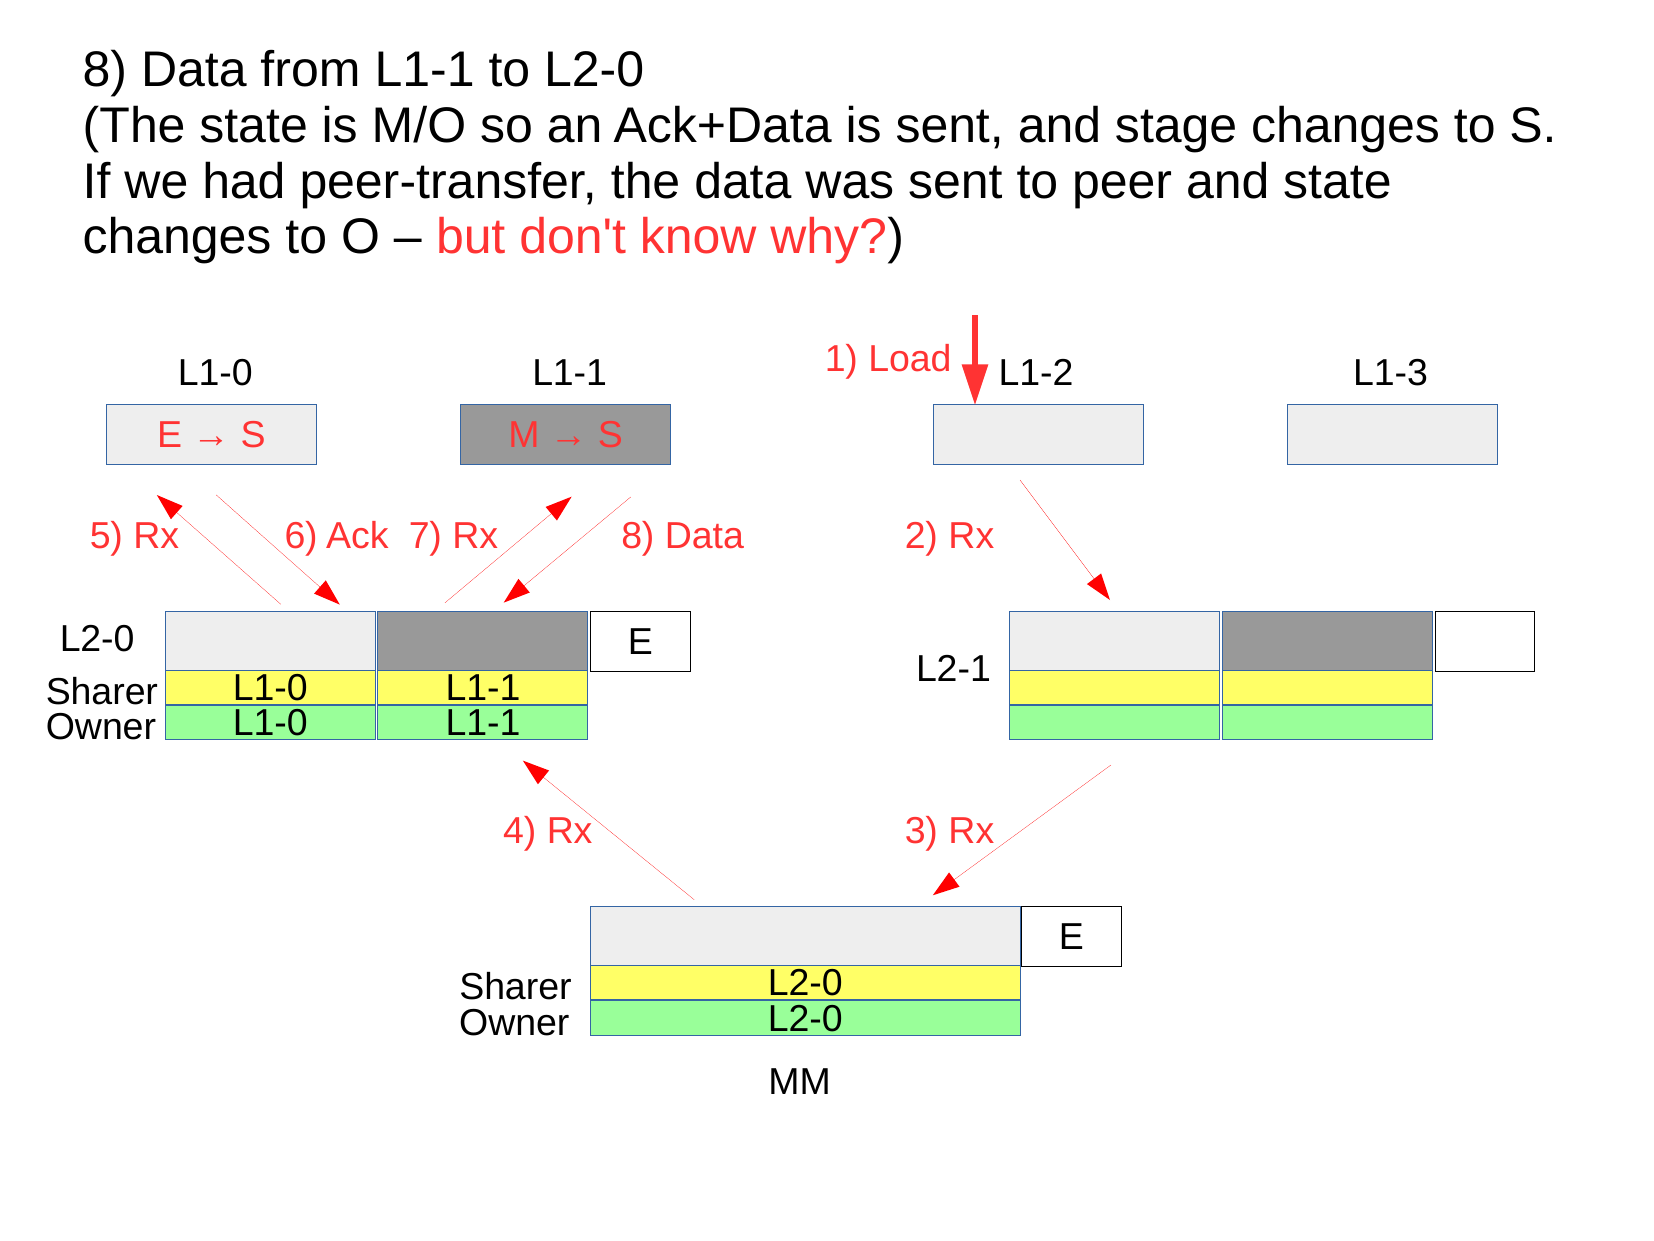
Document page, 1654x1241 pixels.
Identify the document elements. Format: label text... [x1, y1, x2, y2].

text_box E [1021, 906, 1122, 967]
text_box [174, 611, 376, 670]
text_box [377, 611, 588, 670]
text_box L1-1 [377, 670, 588, 705]
text_box M → S [460, 404, 671, 465]
text_box L1-1 [517, 344, 653, 402]
text_box 1) Load [810, 330, 969, 387]
text_box L2-0 [590, 965, 1021, 1000]
text_box 6) Ack [269, 507, 393, 564]
text_box 2) Rx [889, 507, 1010, 564]
text_box [1222, 611, 1433, 740]
text_box [1435, 611, 1535, 672]
text_box E [590, 611, 691, 672]
text_box 3) Rx [889, 802, 1010, 860]
text_box E → S [106, 404, 317, 465]
text_box L1-0 [163, 344, 299, 402]
text_box 8) Data [606, 507, 766, 565]
text_box Sharer [31, 662, 174, 720]
text_box Owner [31, 720, 171, 756]
text_box L1-1 [377, 705, 588, 740]
text_box L1-0 [174, 670, 376, 705]
text_box MM [753, 1053, 889, 1111]
text_box L1-2 [983, 344, 1119, 402]
text_box [1009, 611, 1220, 740]
text_box L1-0 [171, 705, 376, 740]
text_box 4) Rx [488, 802, 609, 860]
text_box L2-0 [590, 1000, 1021, 1036]
text_box 5) Rx [75, 507, 196, 564]
text_box [1287, 404, 1498, 465]
text_box [590, 906, 1021, 965]
text_box Sharer [444, 958, 587, 1016]
text_box L2-1 [901, 639, 1037, 697]
text_box L2-0 [45, 610, 181, 668]
text_box 7) Rx [393, 507, 514, 565]
title 8) Data from L1-1 to L2-0 (The state is M/O so an Ack+Data is sent, and stage changes to S. If we had peer-transfer, the data was sent to peer and state changes to O – but don't know why?) [82, 40, 1571, 266]
text_box [933, 404, 1144, 465]
text_box L1-3 [1338, 344, 1474, 402]
text_box Owner [444, 1016, 585, 1051]
